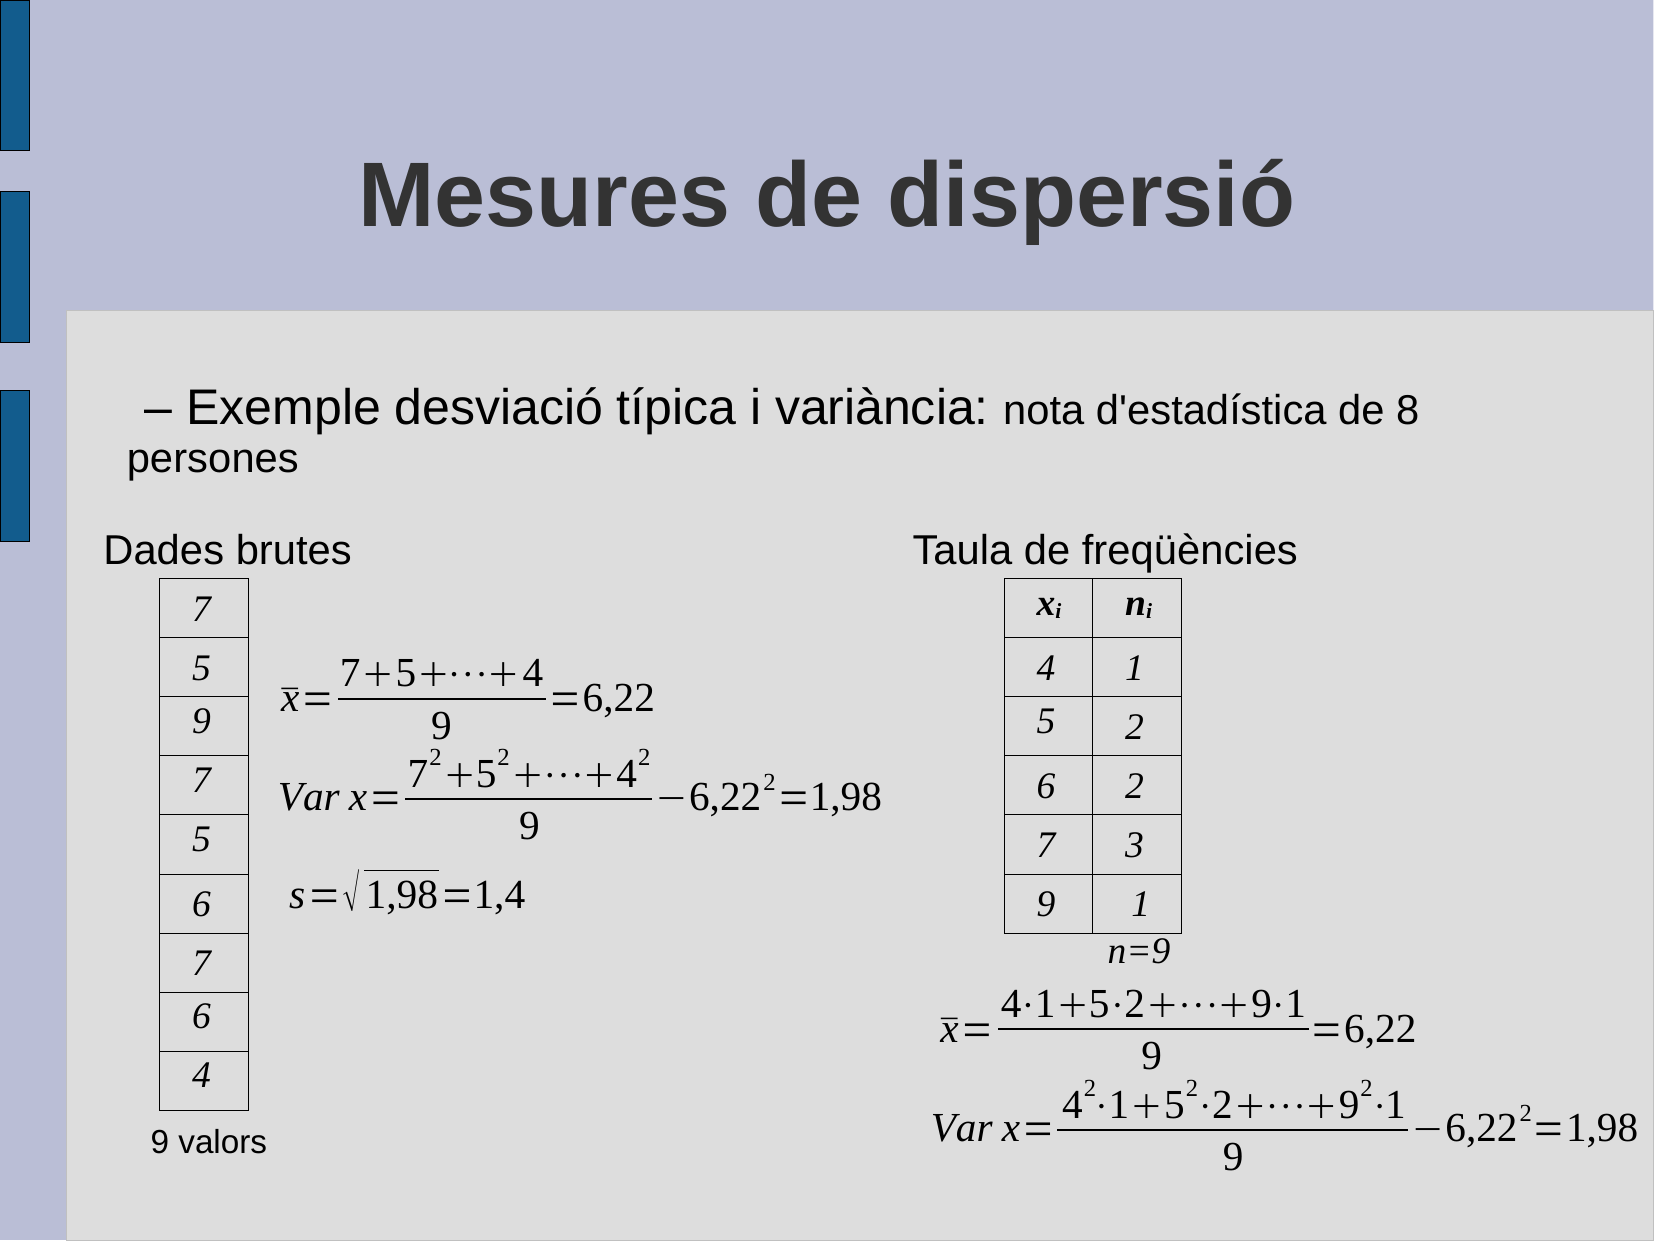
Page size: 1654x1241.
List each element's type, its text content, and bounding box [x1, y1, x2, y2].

text_box ni [1110, 574, 1189, 644]
text_box 2 [1182, 698, 1189, 756]
text_box 9 [177, 692, 256, 750]
chart [281, 868, 532, 919]
text_box 7 [1093, 816, 1101, 874]
chart [924, 980, 1645, 1180]
text_box 6 [1021, 757, 1092, 815]
text_box 6 [249, 993, 256, 1046]
text_box 2 [1110, 698, 1181, 755]
text_box n=9 [1092, 922, 1188, 980]
text_box 7 [1021, 816, 1092, 874]
text_box 2 [1110, 757, 1189, 815]
text_box 9 [1093, 875, 1101, 922]
text_box 7 [177, 934, 256, 993]
text_box 6 [177, 875, 256, 934]
text_box 6 [1093, 757, 1101, 814]
chart [271, 649, 889, 849]
title Mesures de dispersió [121, 91, 1534, 299]
text_box – Exemple desviació típica i variància: nota d'estadística de 8 persones [112, 372, 1619, 443]
text_box 5 [1093, 697, 1101, 750]
text_box xi [1021, 574, 1101, 639]
text_box 7 [177, 751, 256, 809]
text_box 5 [177, 810, 256, 869]
text_box 5 [1021, 697, 1092, 750]
text_box 4 [177, 1052, 248, 1105]
text_box ni [1110, 579, 1181, 637]
text_box 4 [177, 1046, 256, 1105]
text_box Taula de freqüències [897, 519, 1412, 582]
text_box 4 [1021, 639, 1101, 697]
text_box 9 [1021, 875, 1092, 934]
text_box 1 [1116, 875, 1195, 934]
text_box 7 [177, 580, 256, 638]
text_box xi [1093, 579, 1101, 637]
text_box 3 [1110, 816, 1189, 874]
text_box 9 valors [135, 1116, 314, 1169]
text_box Dades brutes [88, 519, 473, 582]
text_box 1 [1110, 644, 1189, 697]
text_box 6 [177, 993, 248, 1046]
text_box 5 [177, 639, 256, 692]
